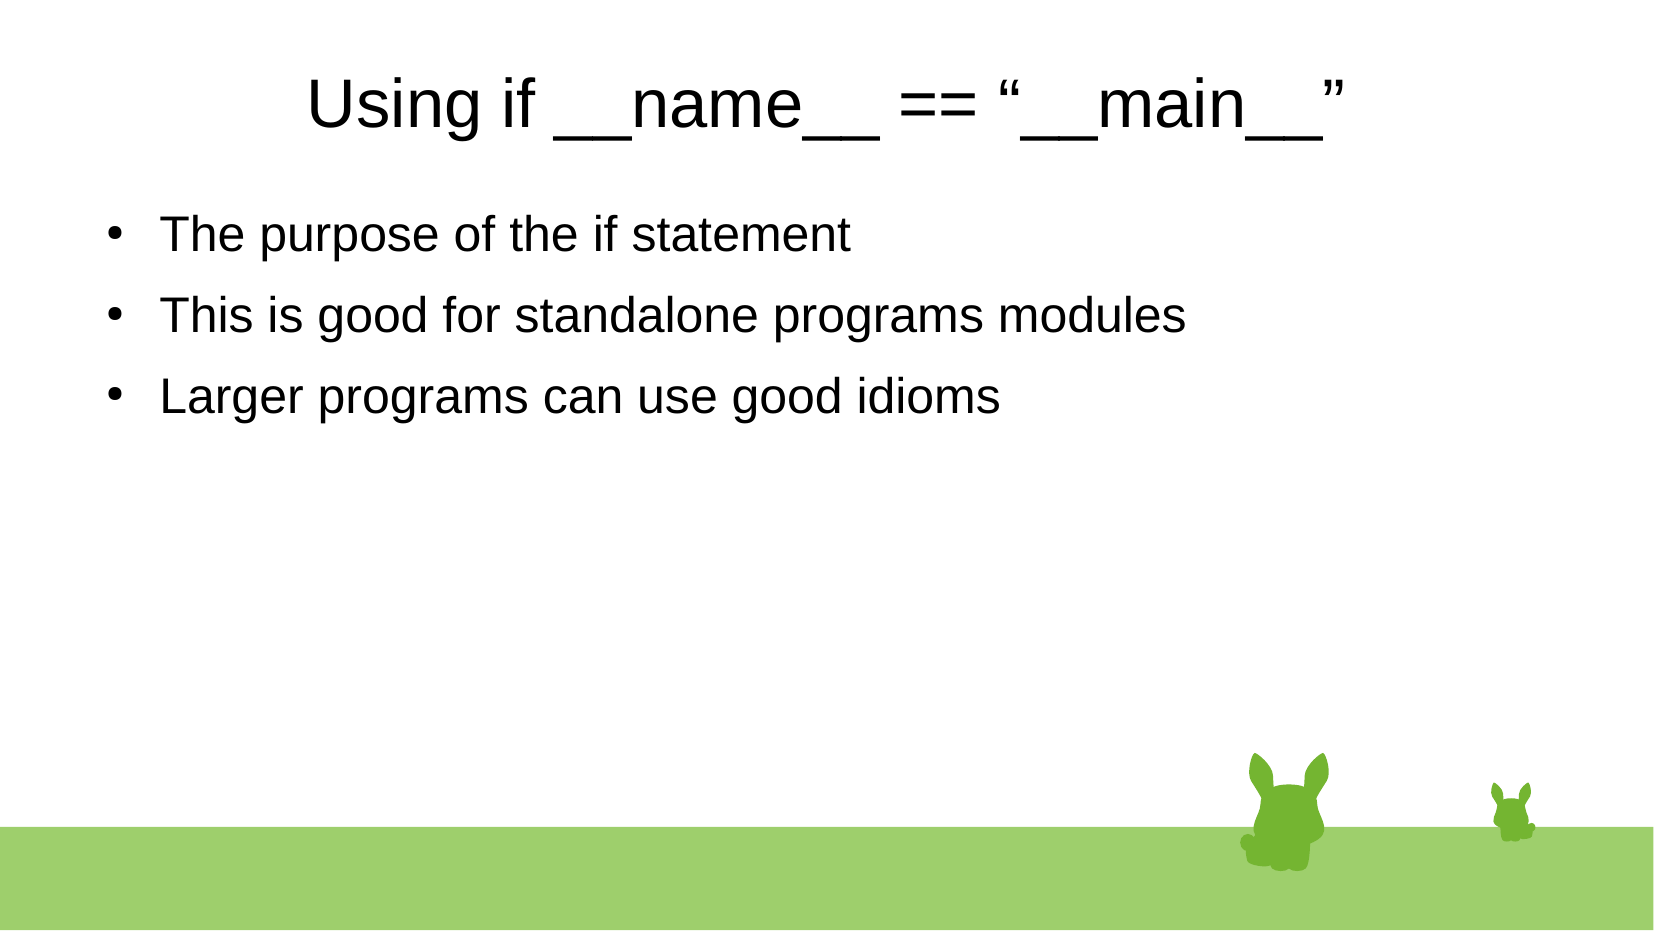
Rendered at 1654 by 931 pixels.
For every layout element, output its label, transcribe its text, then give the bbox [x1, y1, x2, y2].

list The purpose of the if statement This is good for standalone programs modules Larger programs can use good idioms [88, 206, 1565, 739]
title Using if __name__ == “__main__” [88, 29, 1565, 178]
